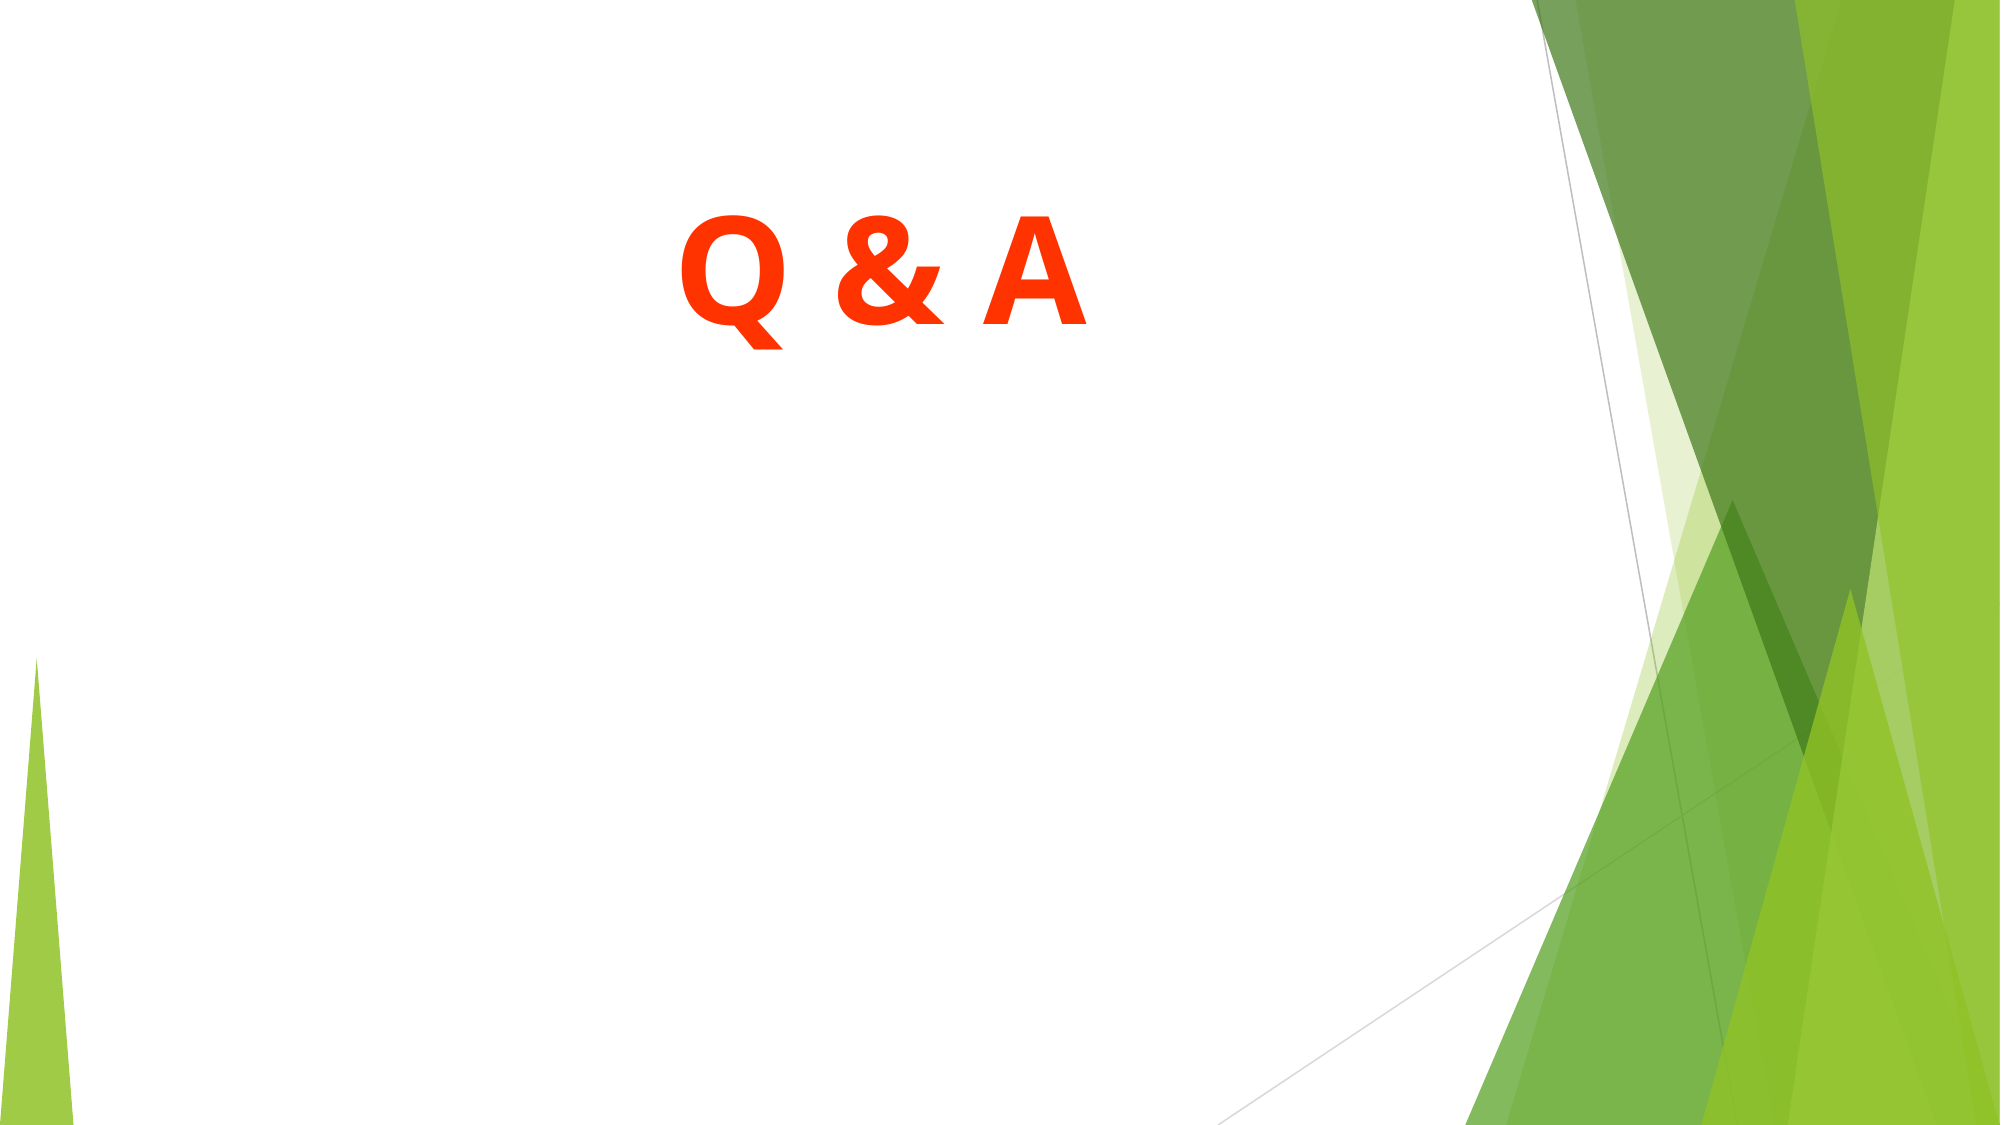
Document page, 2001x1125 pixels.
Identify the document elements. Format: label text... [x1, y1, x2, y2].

title Q & A [195, 158, 1606, 376]
